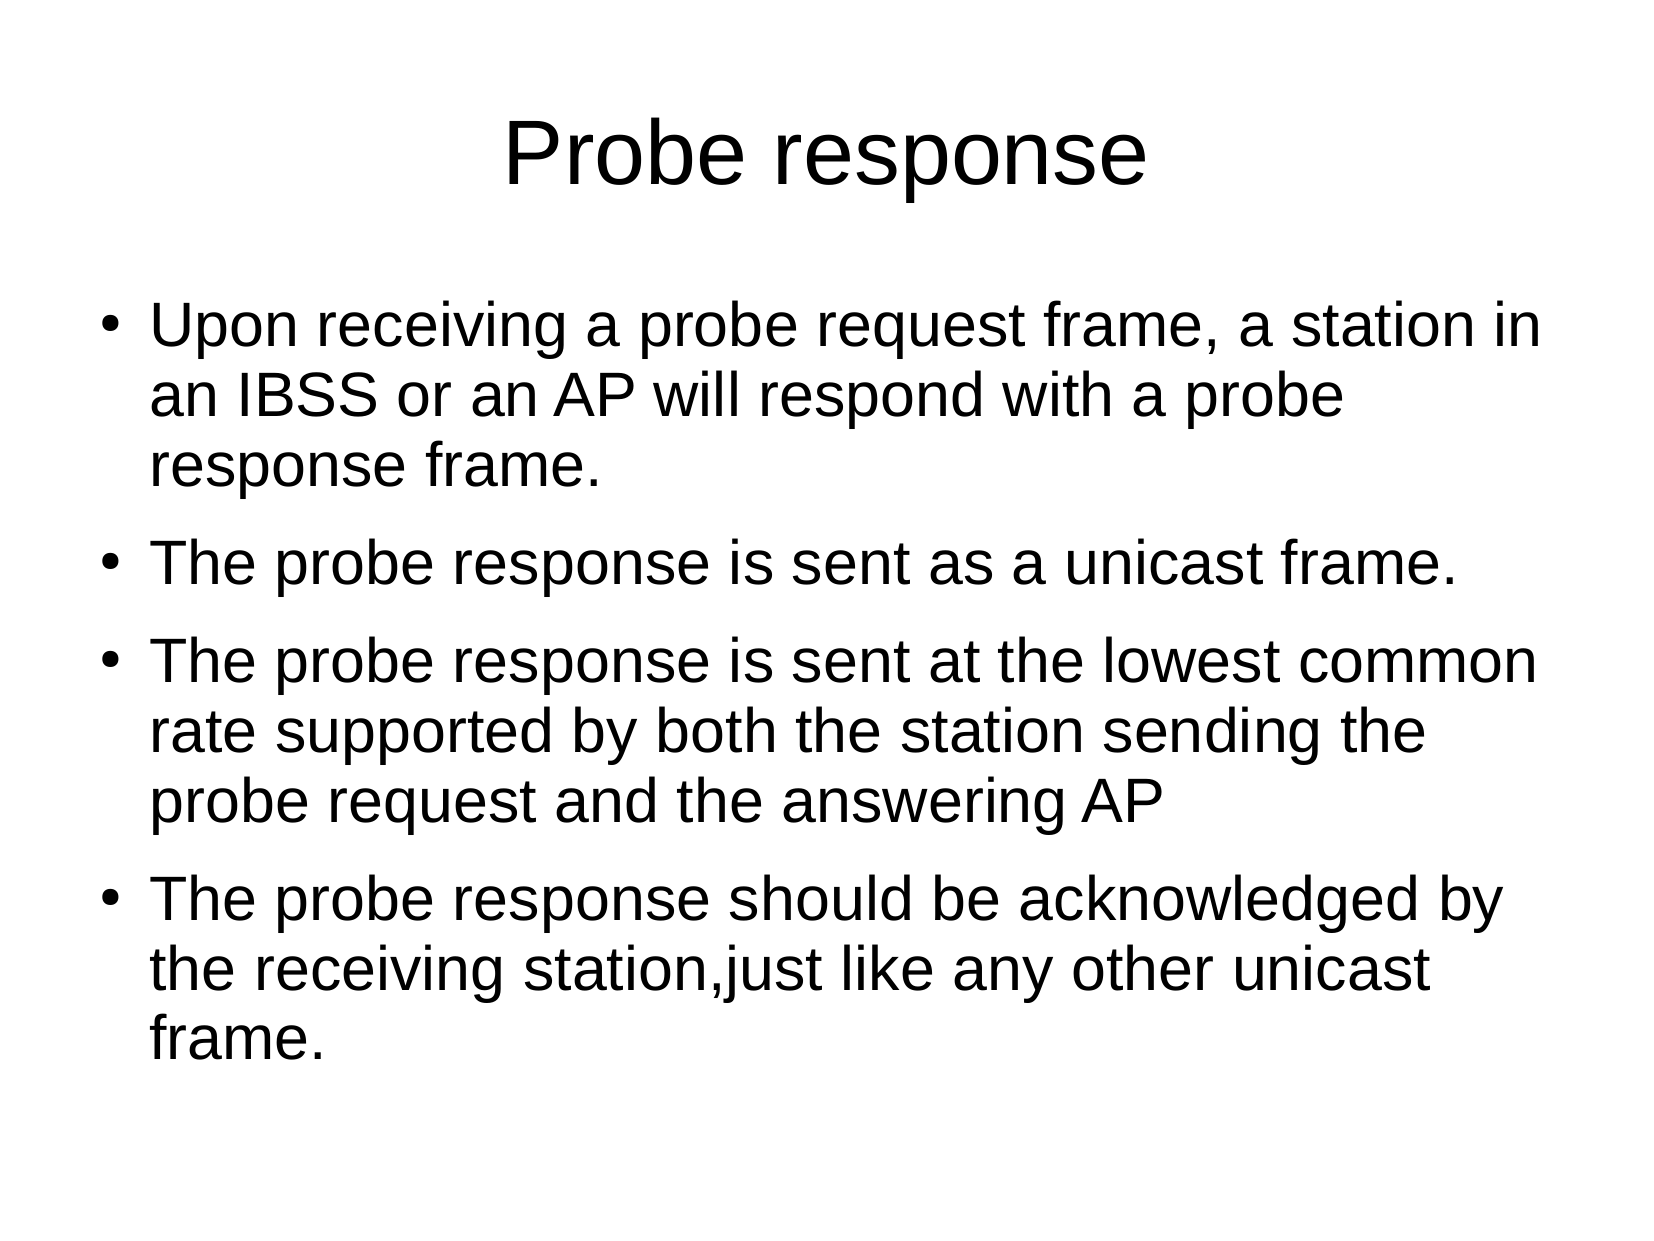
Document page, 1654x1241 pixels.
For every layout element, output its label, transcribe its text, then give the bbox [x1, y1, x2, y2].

title Probe response [82, 49, 1571, 257]
list Upon receiving a probe request frame, a station in an IBSS or an AP will respond with a probe response frame. The probe response is sent as a unicast frame. The probe response is sent at the lowest common rate supported by both the station sending the probe request and the answering AP The probe response should be acknowledged by the receiving station,just like any other unicast frame. [82, 290, 1571, 1075]
